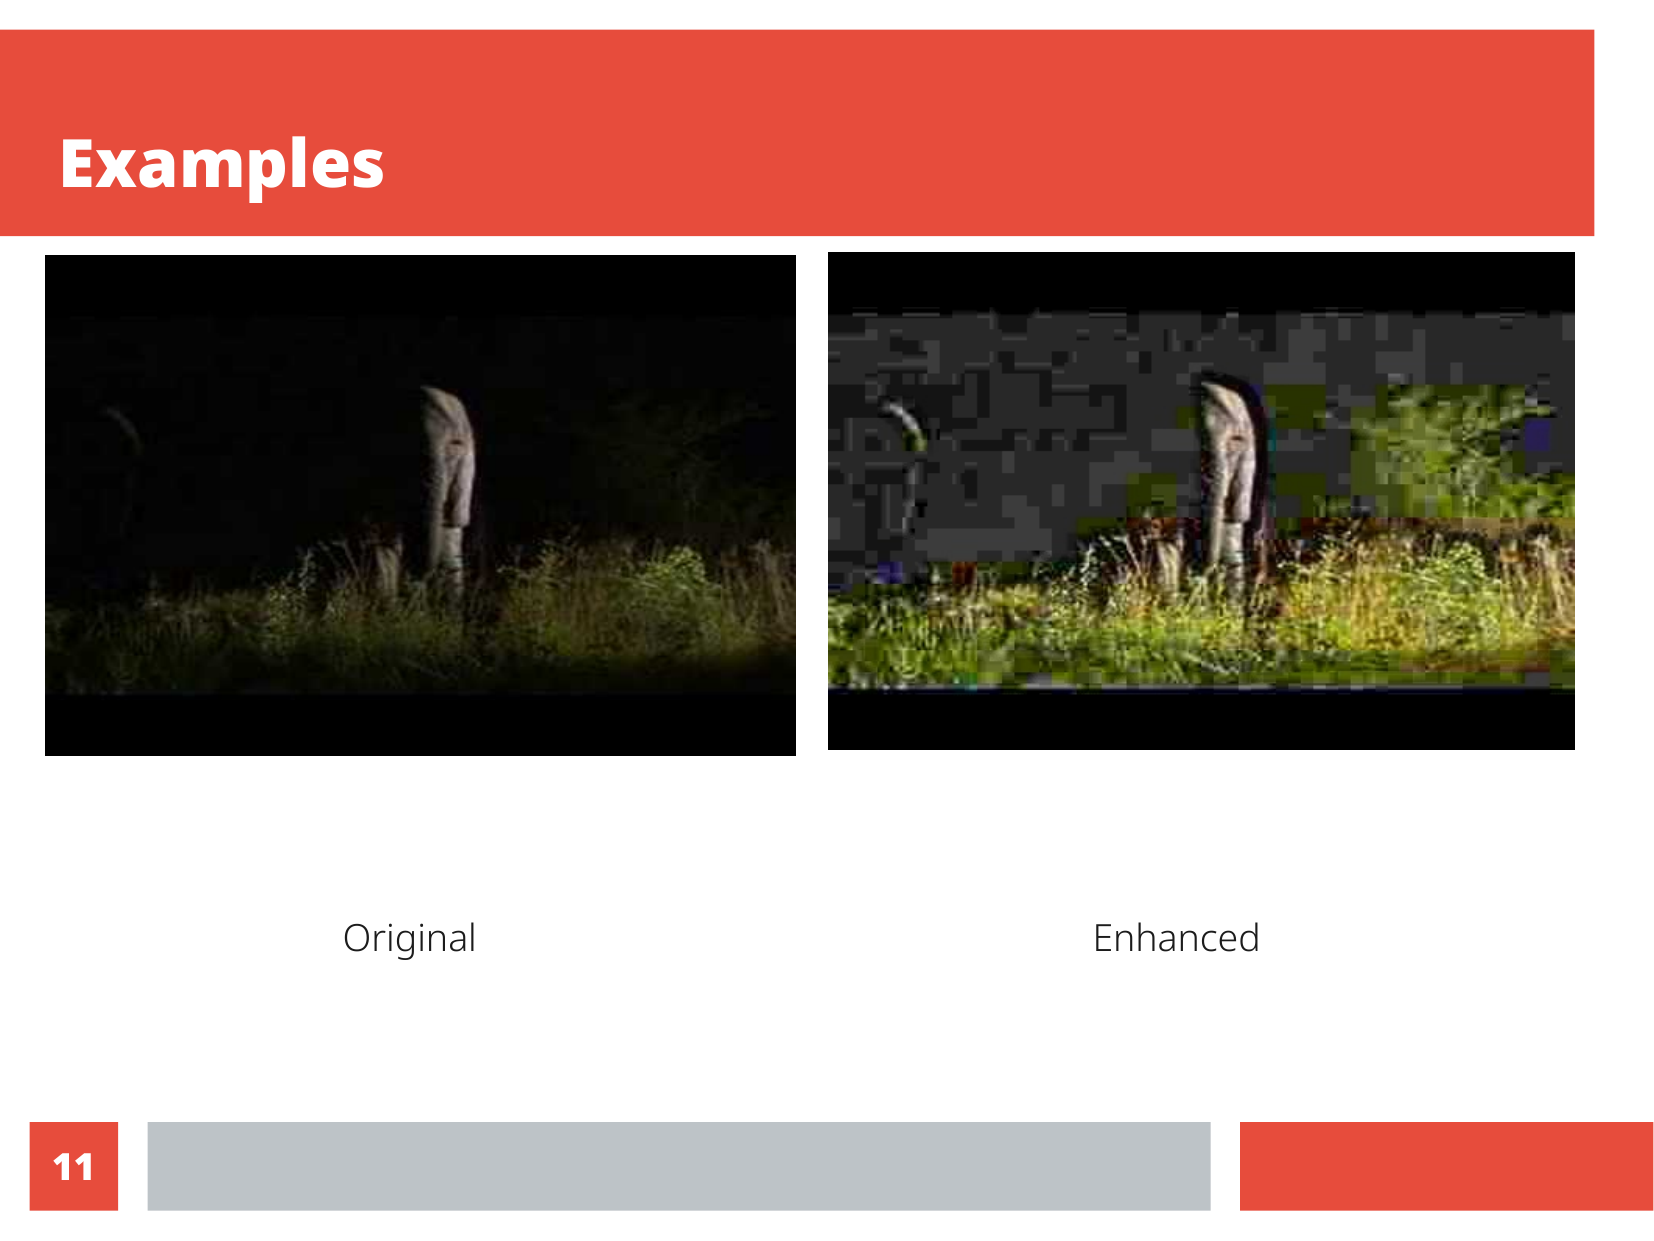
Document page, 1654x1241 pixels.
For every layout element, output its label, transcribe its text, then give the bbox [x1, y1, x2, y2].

picture [828, 252, 1575, 750]
picture [45, 255, 796, 756]
list Original Enhanced [59, 324, 1565, 1093]
title Examples [59, 59, 1595, 207]
